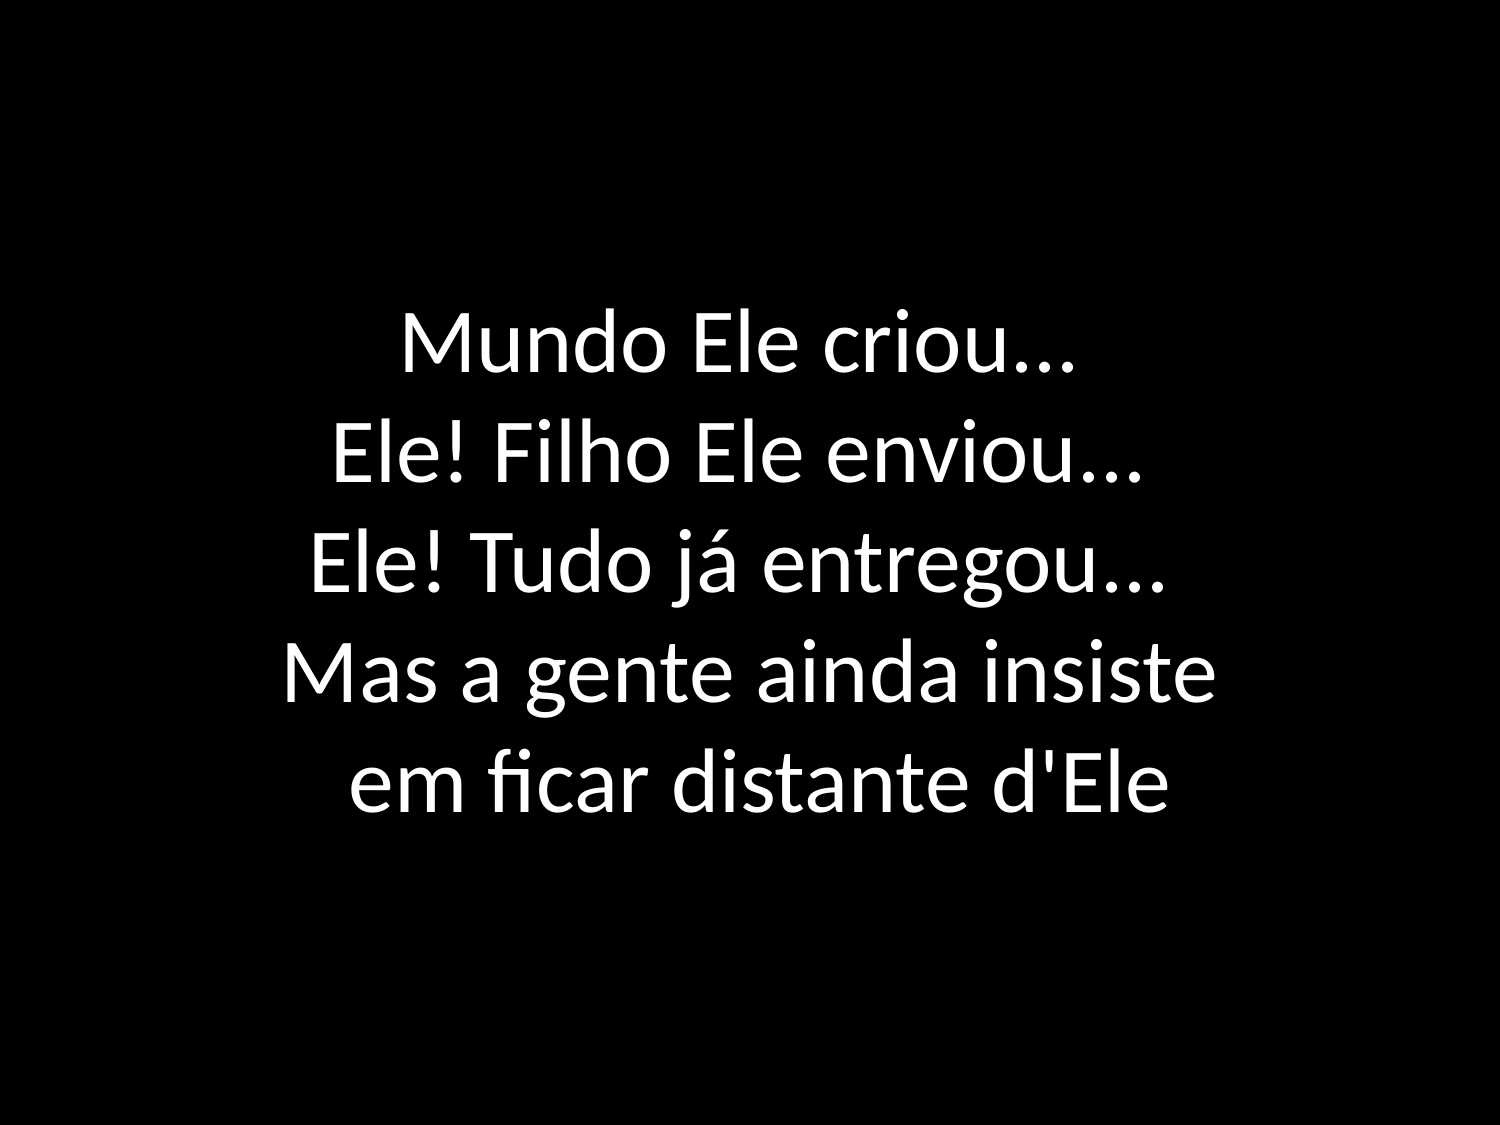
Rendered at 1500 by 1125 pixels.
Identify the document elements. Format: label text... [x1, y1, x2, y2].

title Mundo Ele criou... Ele! Filho Ele enviou... Ele! Tudo já entregou... Mas a gente ainda insiste em ficar distante d'Ele [75, 45, 1425, 1067]
